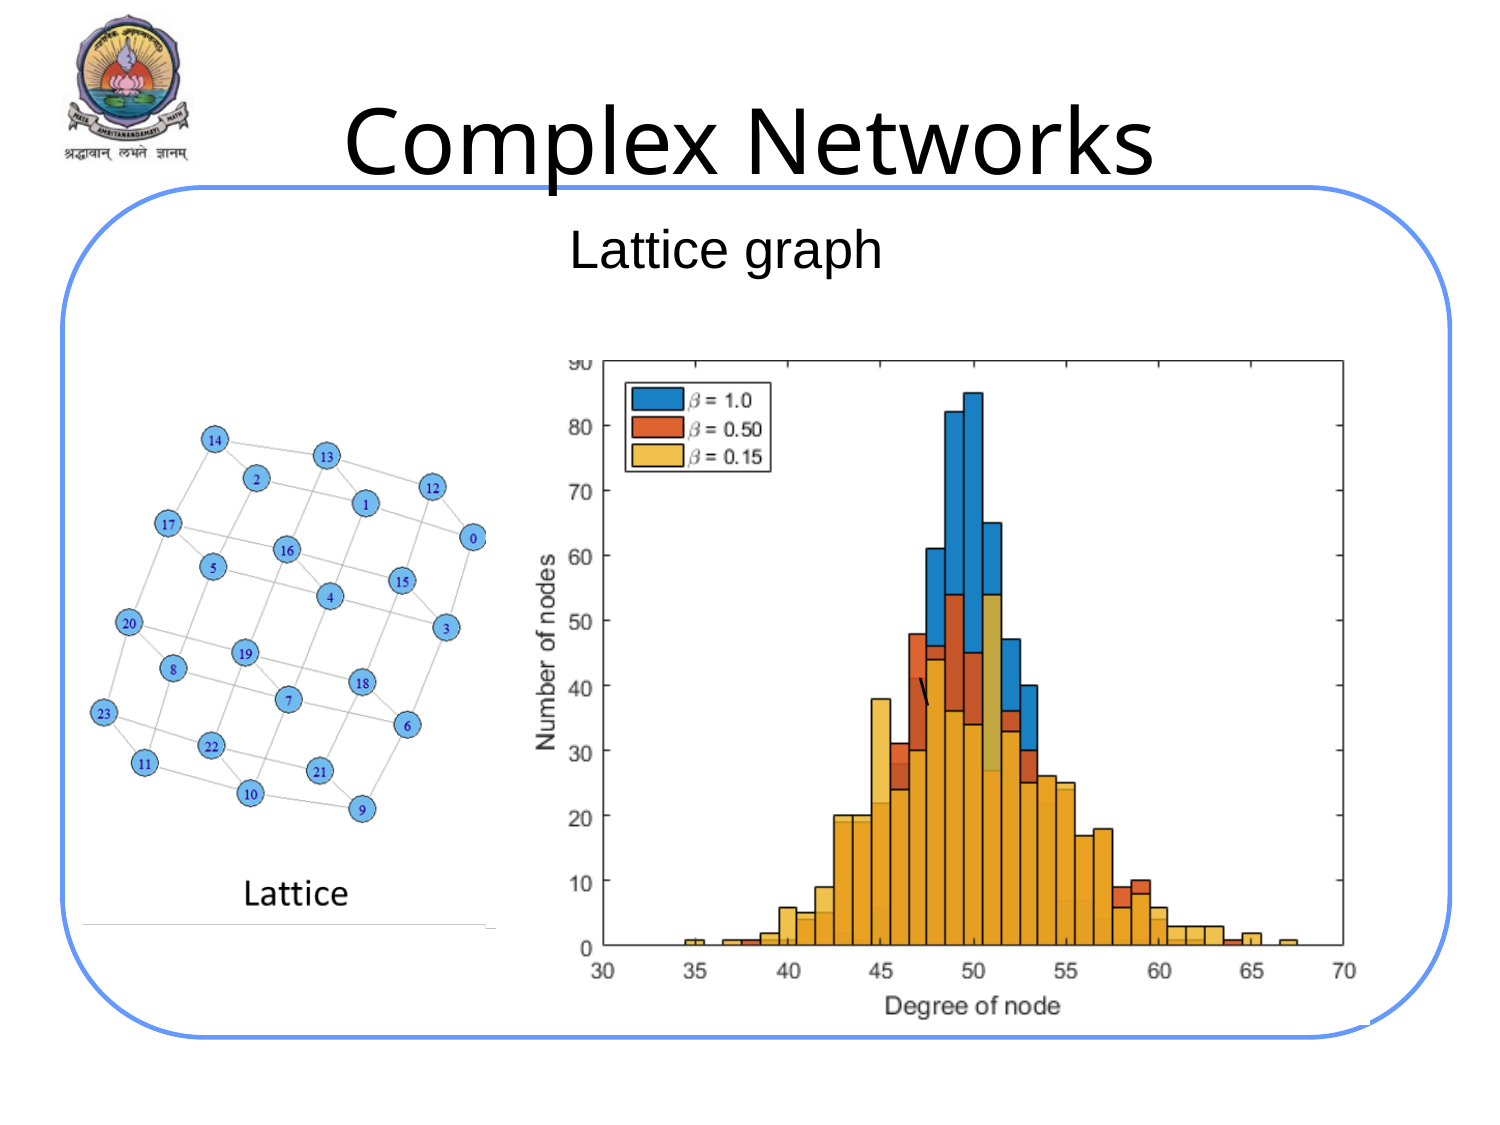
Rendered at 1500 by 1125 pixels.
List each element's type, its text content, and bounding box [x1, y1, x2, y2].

text_box Lattice graph [555, 212, 945, 308]
picture [62, 12, 193, 163]
picture [82, 342, 1371, 1026]
title Complex Networks [75, 44, 1426, 233]
